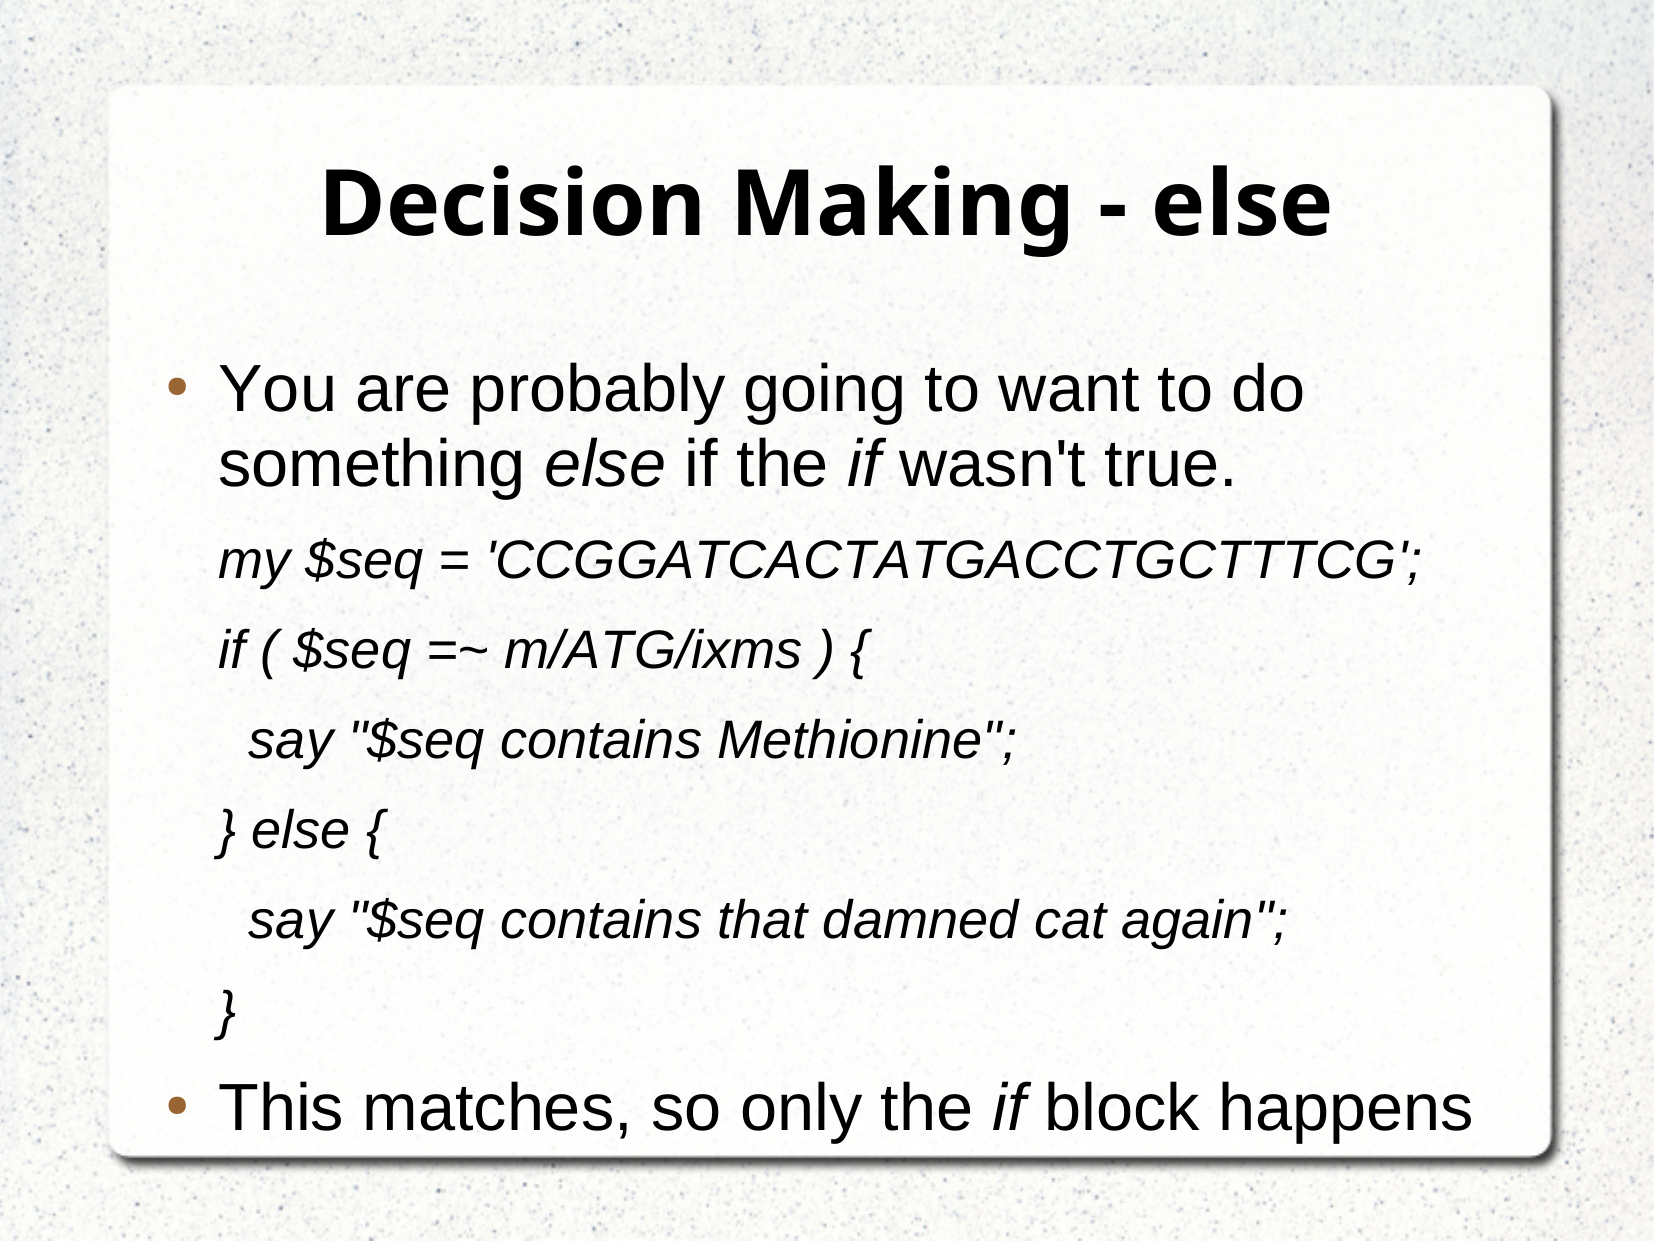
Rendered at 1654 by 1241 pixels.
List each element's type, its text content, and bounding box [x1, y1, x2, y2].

list You are probably going to want to do something else if the if wasn't true. my $seq = 'CCGGATCACTATGACCTGCTTTCG'; if ( $seq =~ m/ATG/ixms ) { say "$seq contains Methionine"; } else { say "$seq contains that damned cat again"; } This matches, so only the if block happens [147, 350, 1506, 1145]
picture [0, 0, 1654, 1241]
title Decision Making - else [118, 96, 1536, 304]
